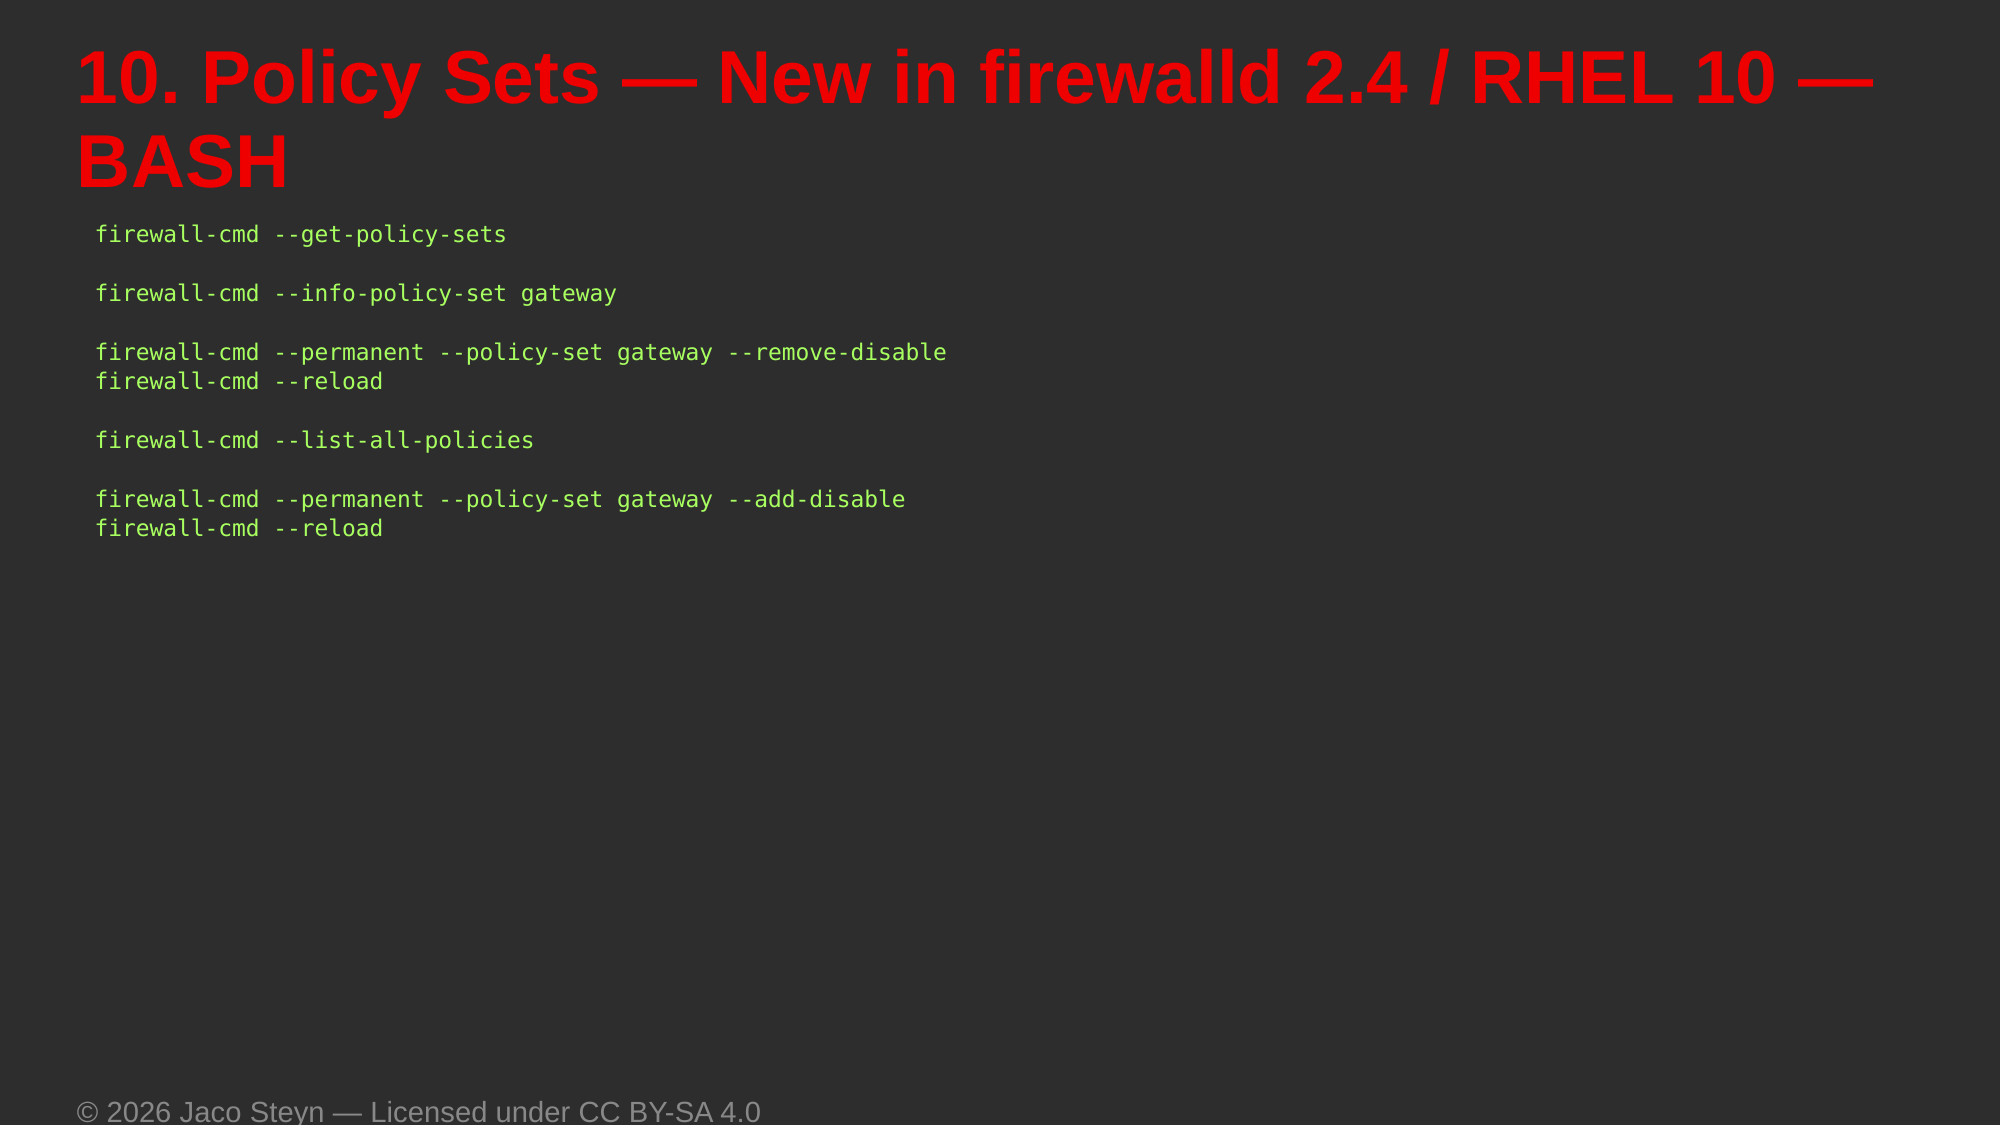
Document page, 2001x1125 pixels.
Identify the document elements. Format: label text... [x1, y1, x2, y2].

text_box 10. Policy Sets — New in firewalld 2.4 / RHEL 10 — BASH [59, 23, 1942, 178]
text_box firewall-cmd --get-policy-sets firewall-cmd --info-policy-set gateway firewall-cmd --permanent --policy-set gateway --remove-disable firewall-cmd --reload firewall-cmd --list-all-policies firewall-cmd --permanent --policy-set gateway --add-disable firewall-cmd --reload [59, 194, 1942, 1052]
text_box © 2026 Jaco Steyn — Licensed under CC BY-SA 4.0 [59, 1083, 1942, 1120]
